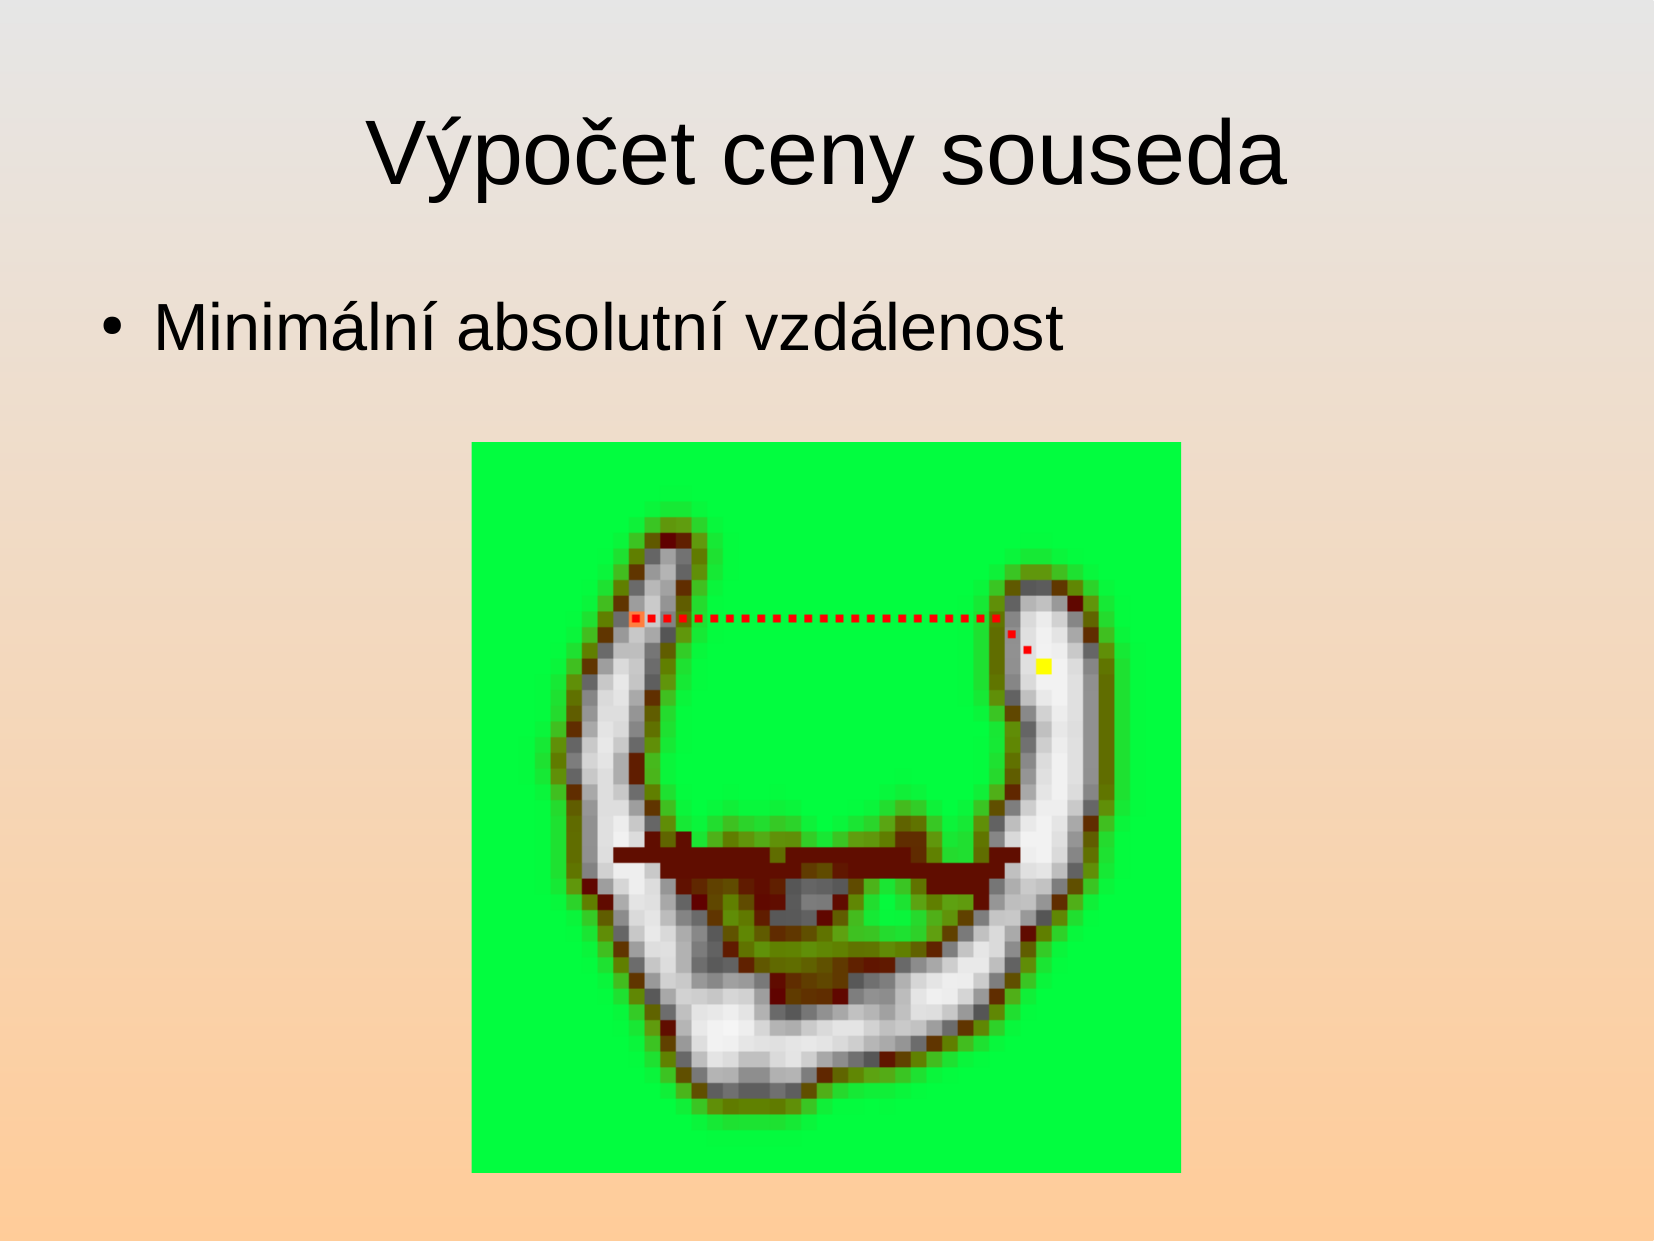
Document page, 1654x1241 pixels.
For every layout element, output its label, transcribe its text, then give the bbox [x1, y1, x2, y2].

title Výpočet ceny souseda [82, 56, 1571, 250]
picture [471, 442, 1182, 1173]
list Minimální absolutní vzdálenost [82, 290, 1571, 1094]
